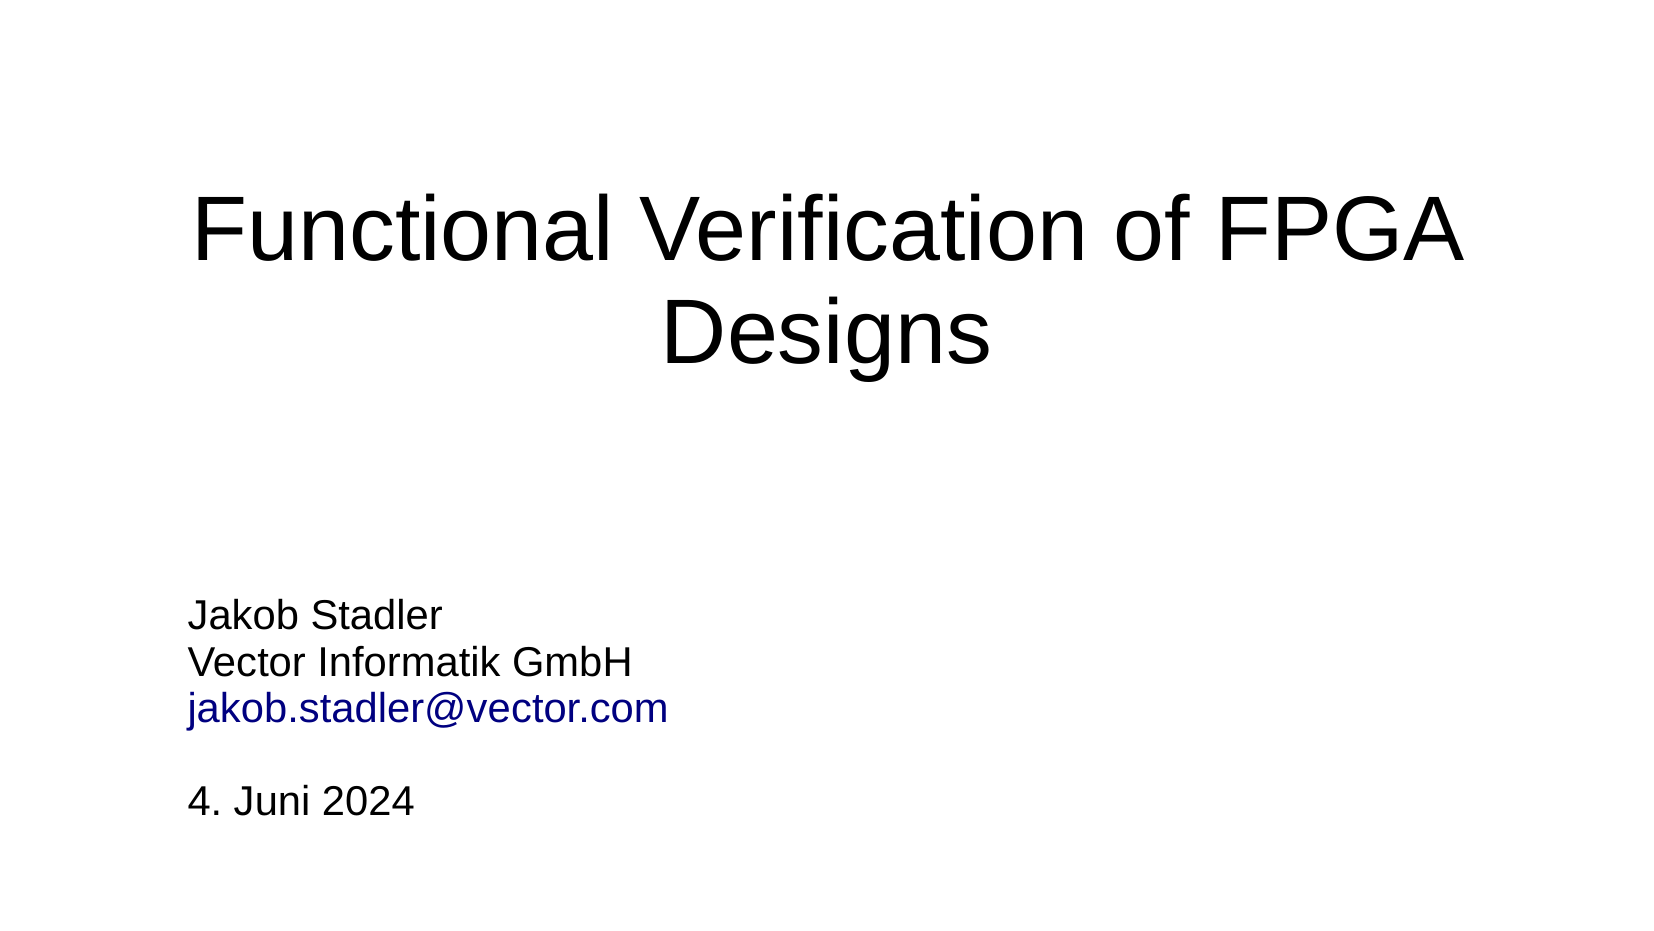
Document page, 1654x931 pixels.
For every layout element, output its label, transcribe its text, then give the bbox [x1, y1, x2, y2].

text_box Jakob Stadler Vector Informatik GmbH jakob.stadler@vector.com 4. Juni 2024 [187, 592, 1654, 931]
title Functional Verification of FPGA Designs [82, 177, 1571, 383]
